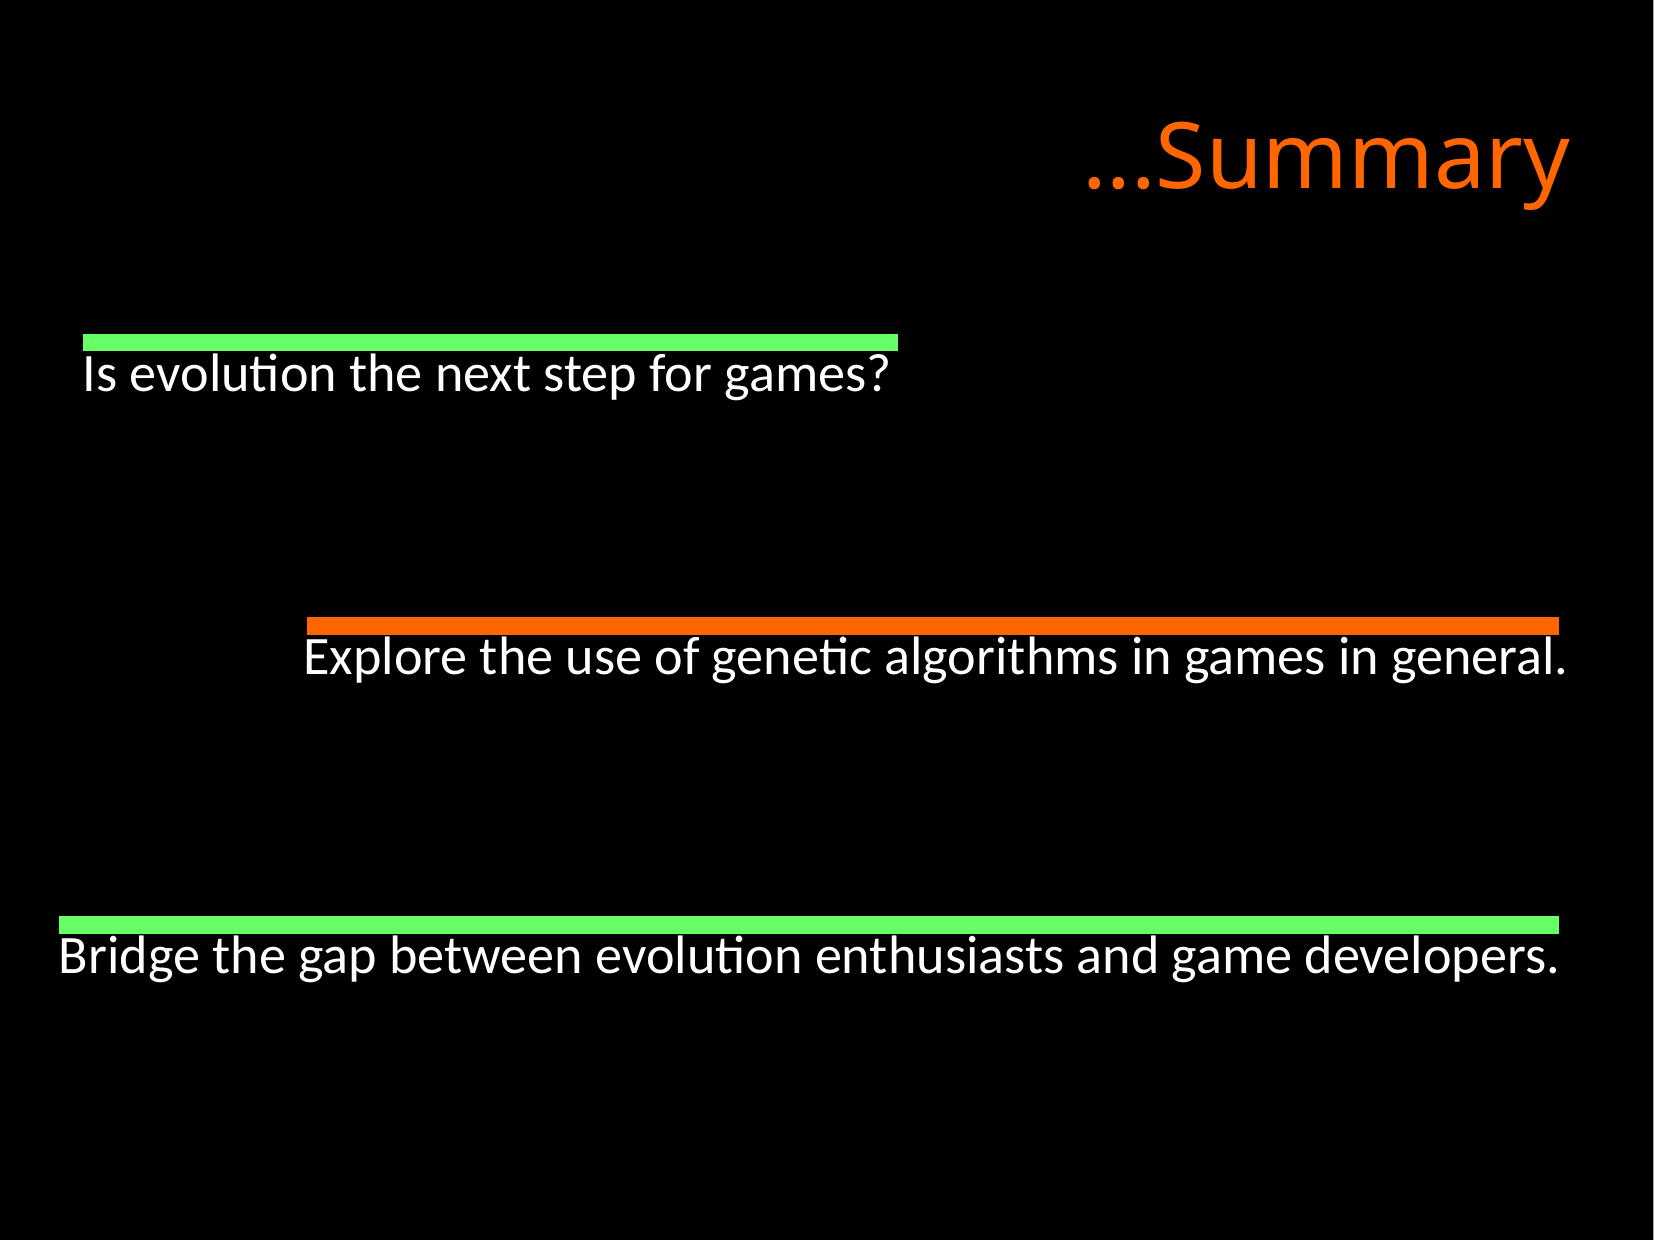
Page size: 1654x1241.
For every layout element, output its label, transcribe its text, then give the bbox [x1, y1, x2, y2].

title ...Summary [82, 49, 1571, 257]
text_box Is evolution the next step for games? [82, 342, 1630, 470]
text_box Explore the use of genetic algorithms in games in general. [59, 625, 1571, 756]
text_box Bridge the gap between evolution enthusiasts and game developers. [59, 924, 1595, 992]
